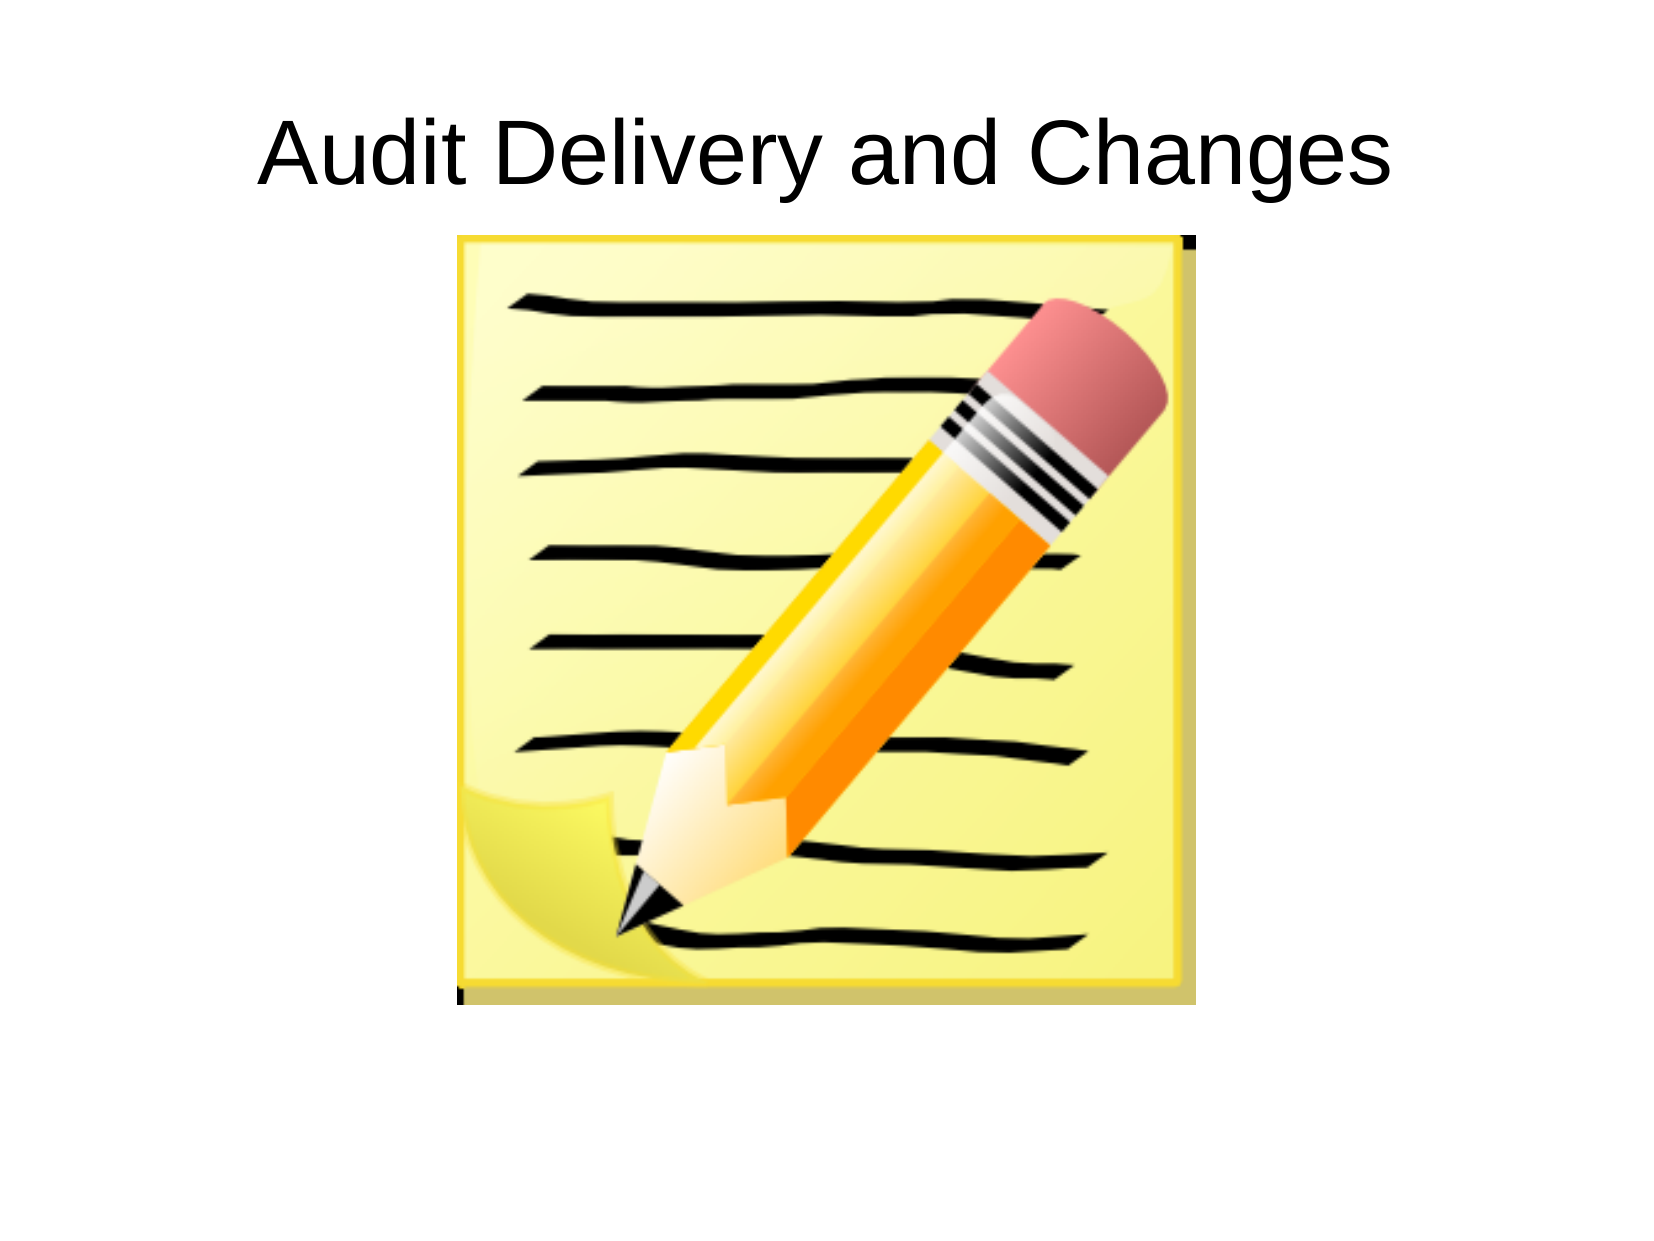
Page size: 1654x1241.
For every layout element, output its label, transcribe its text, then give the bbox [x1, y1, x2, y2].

picture [457, 235, 1196, 1005]
title Audit Delivery and Changes [82, 56, 1571, 250]
